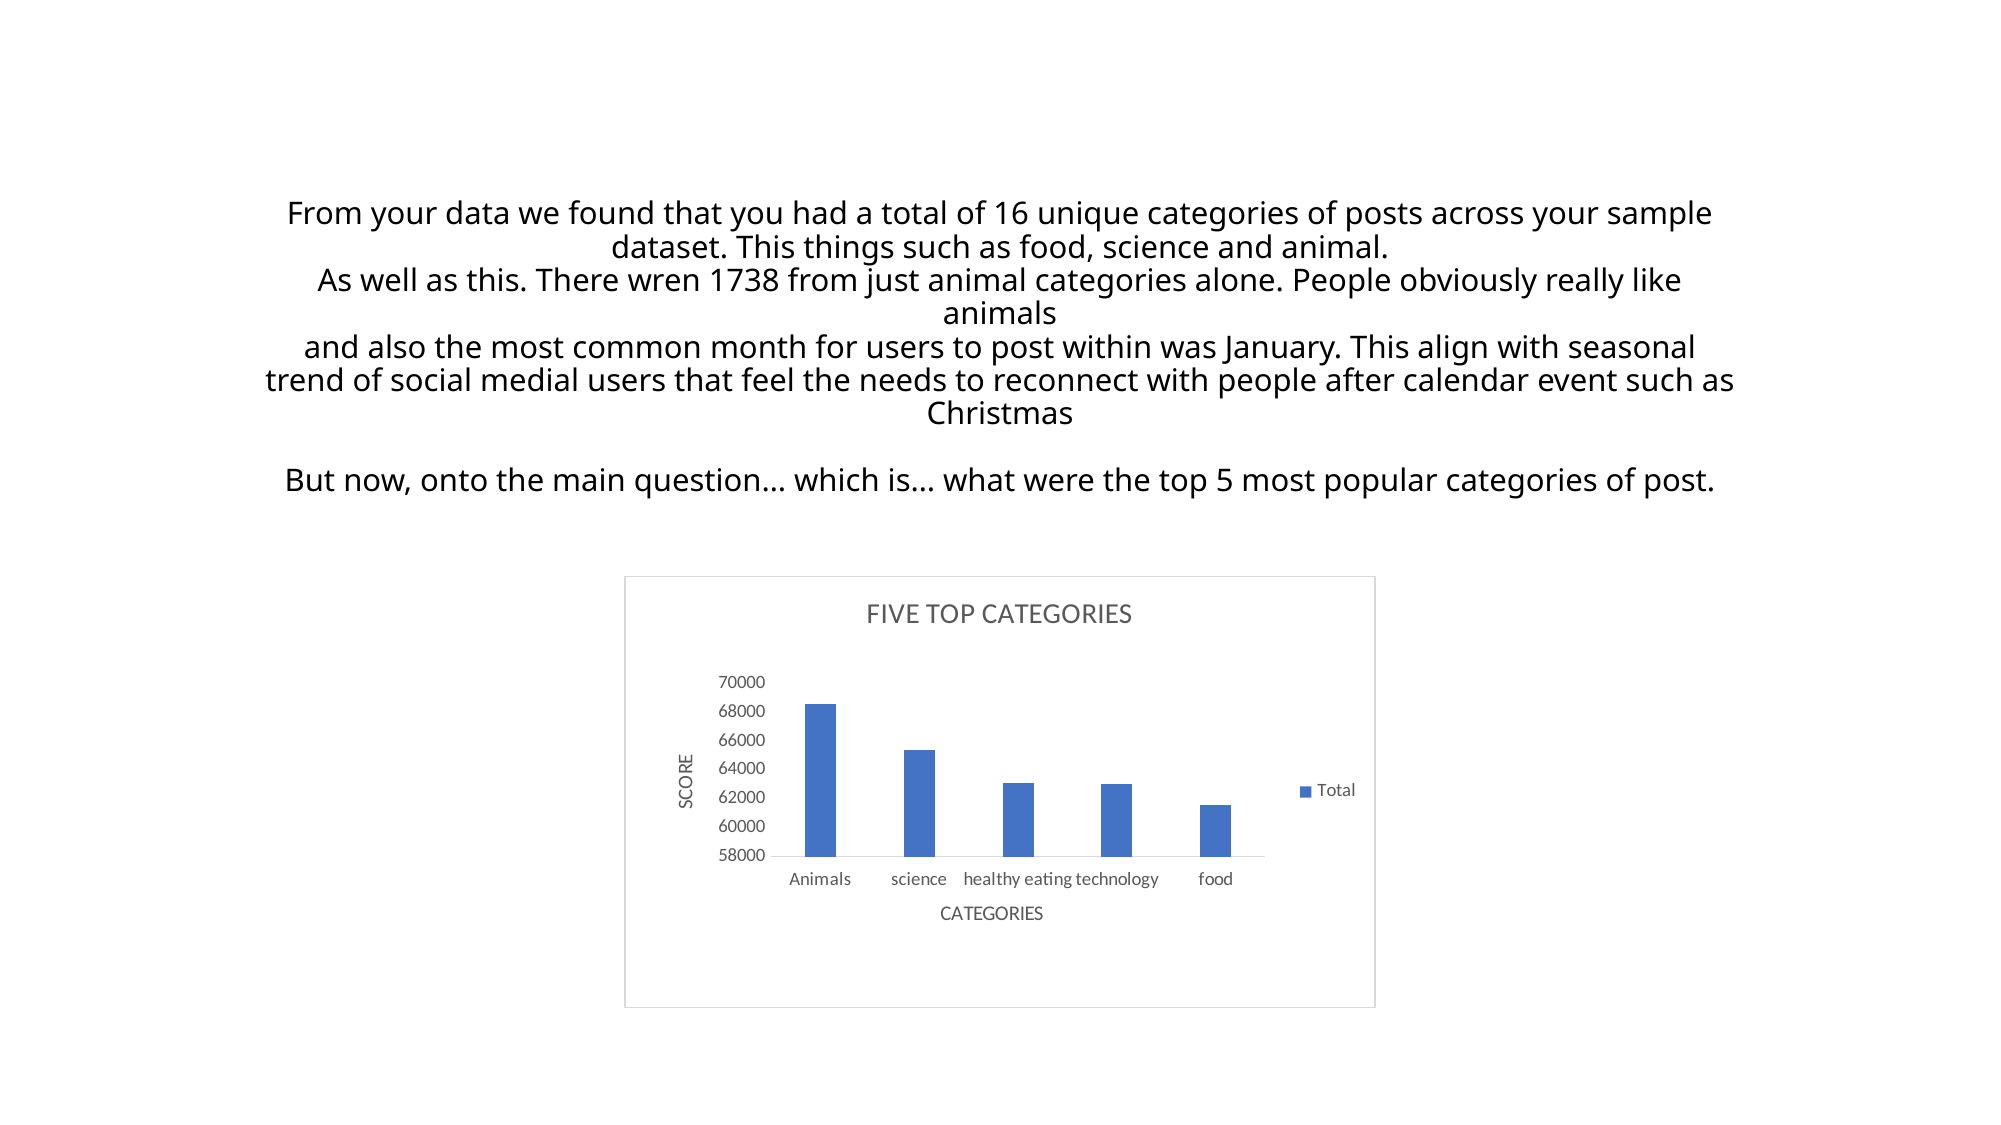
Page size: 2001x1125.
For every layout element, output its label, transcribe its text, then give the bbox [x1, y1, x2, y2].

chart [624, 575, 1376, 1009]
title From your data we found that you had a total of 16 unique categories of posts across your sample dataset. This things such as food, science and animal. As well as this. There wren 1738 from just animal categories alone. People obviously really like animals and also the most common month for users to post within was January. This align with seasonal trend of social medial users that feel the needs to reconnect with people after calendar event such as Christmas But now, onto the main question… which is… what were the top 5 most popular categories of post. [249, 184, 1750, 576]
